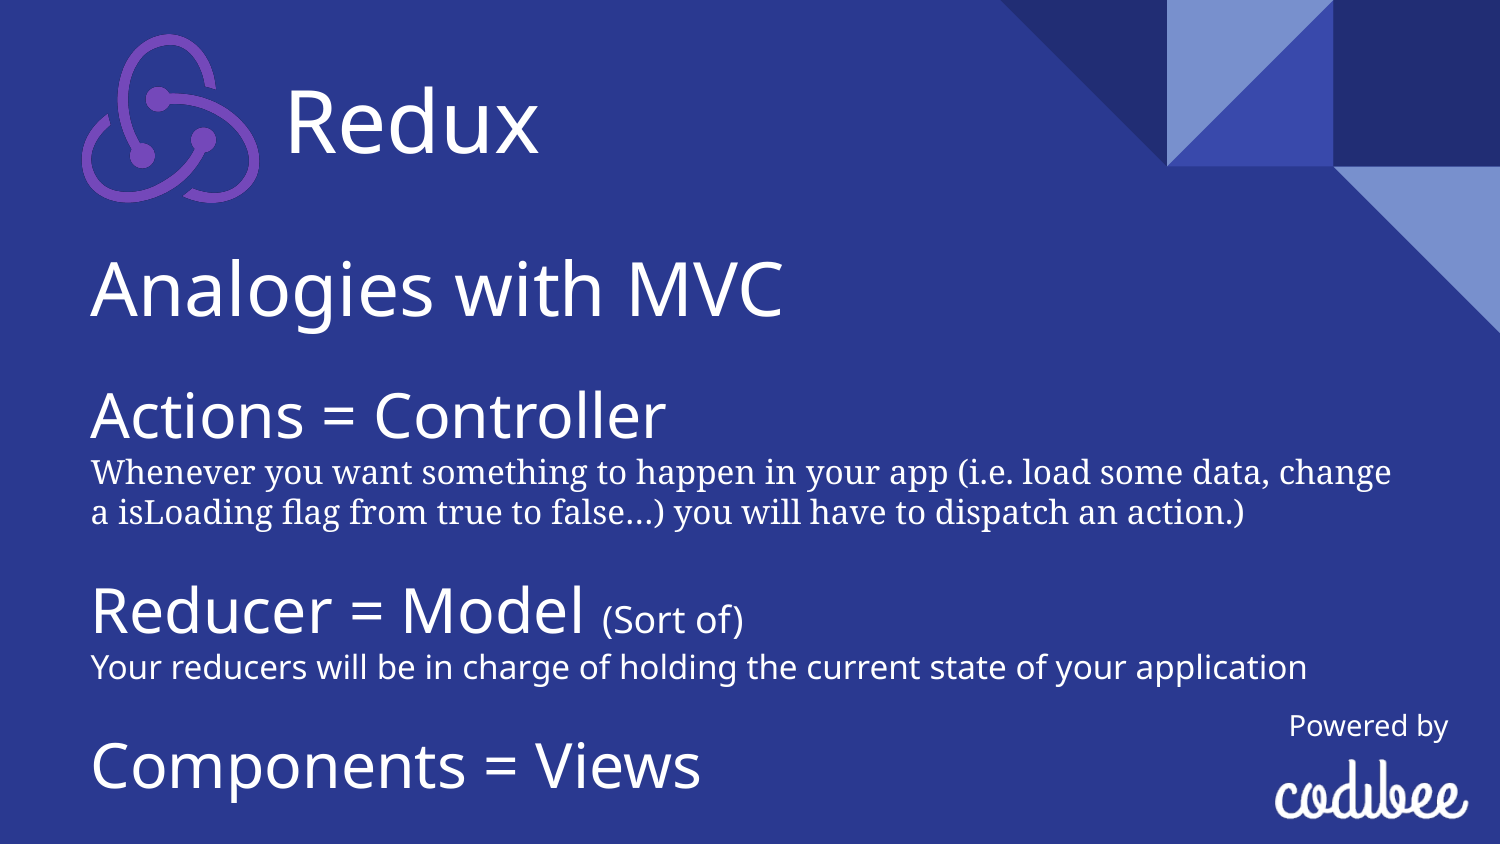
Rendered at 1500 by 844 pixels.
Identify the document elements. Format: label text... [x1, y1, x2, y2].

text_box Powered by [1425, 691, 1488, 752]
picture [1250, 752, 1488, 833]
subtitle Analogies with MVC Actions = Controller Whenever you want something to happen in your app (i.e. load some data, change a isLoading flag from true to false…) you will have to dispatch an action.) Reducer = Model (Sort of) Your reducers will be in charge of holding the current state of your application Components = Views [75, 226, 1425, 815]
picture [75, 34, 262, 203]
title Redux [268, 48, 1056, 186]
